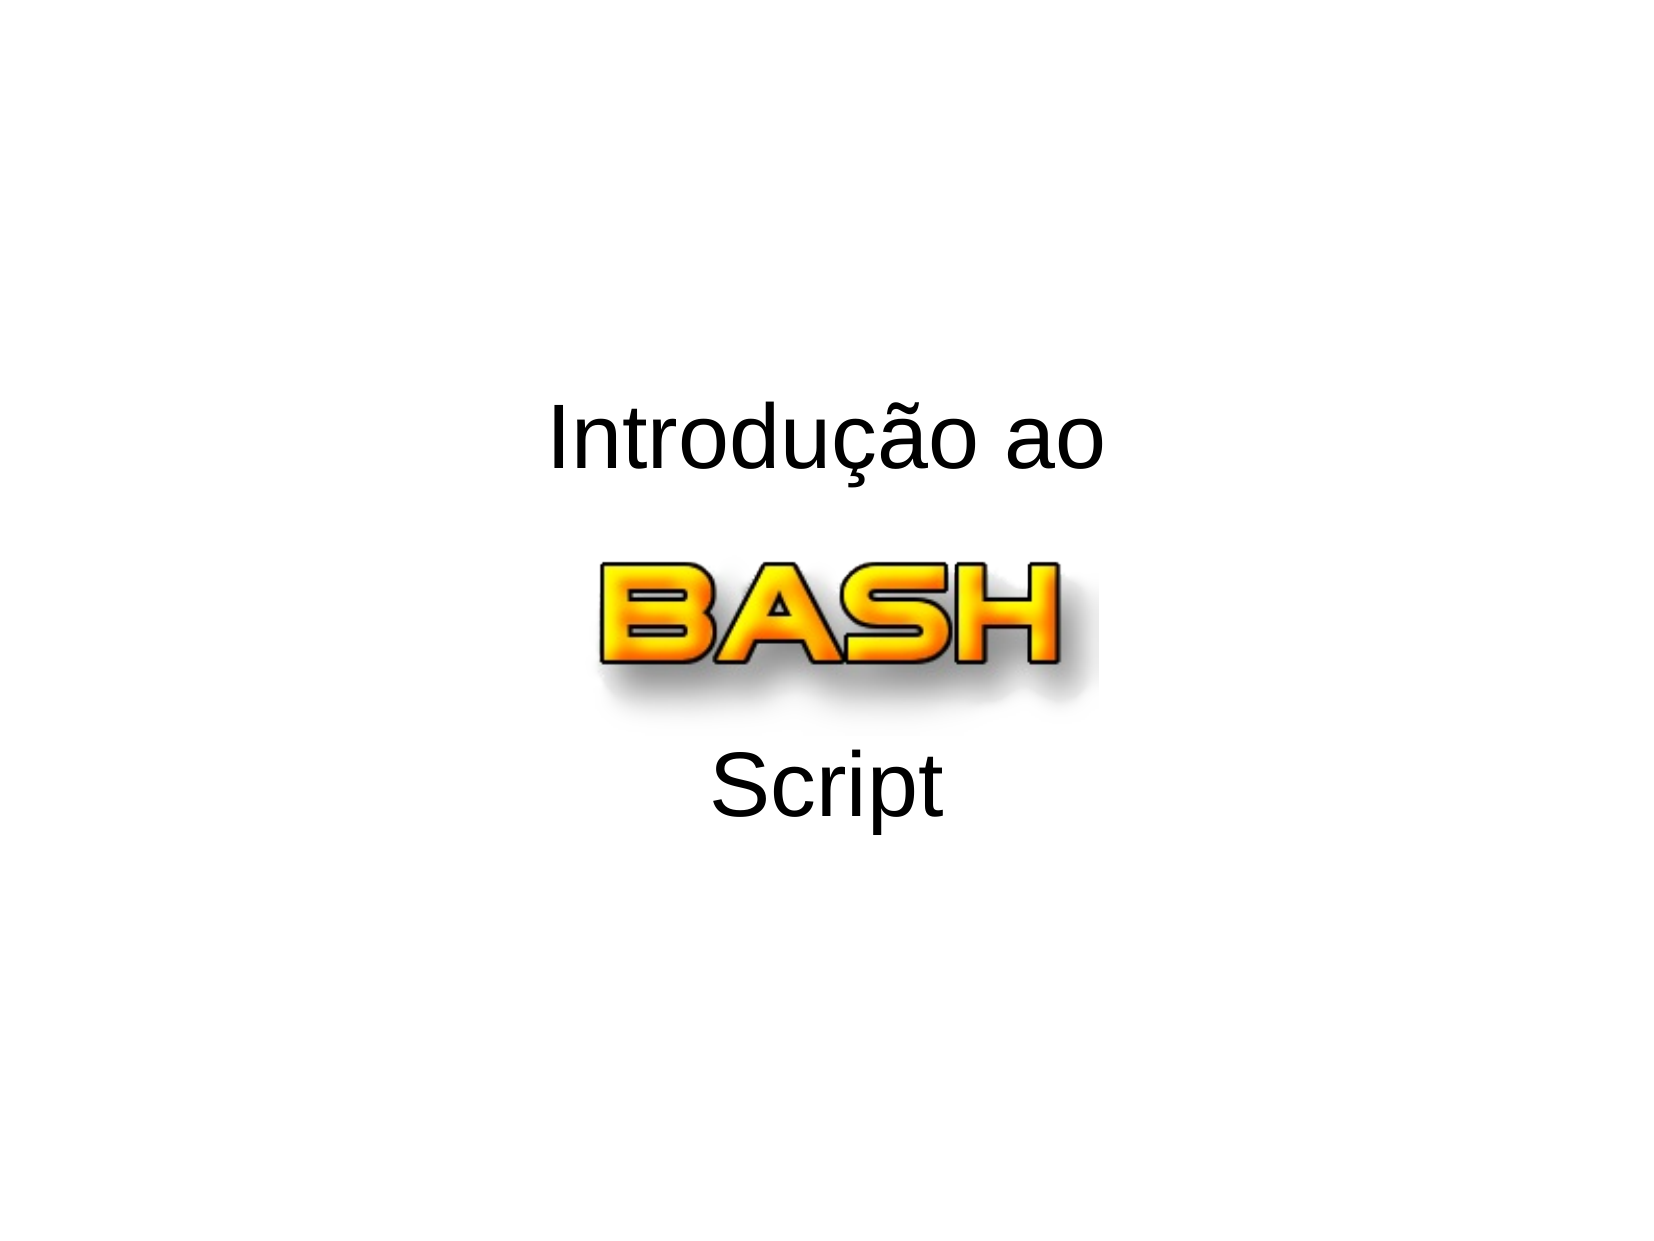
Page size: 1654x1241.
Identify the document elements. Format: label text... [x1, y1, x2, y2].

picture [565, 533, 1099, 688]
title Script [82, 688, 1571, 881]
title Introdução ao [82, 340, 1571, 533]
